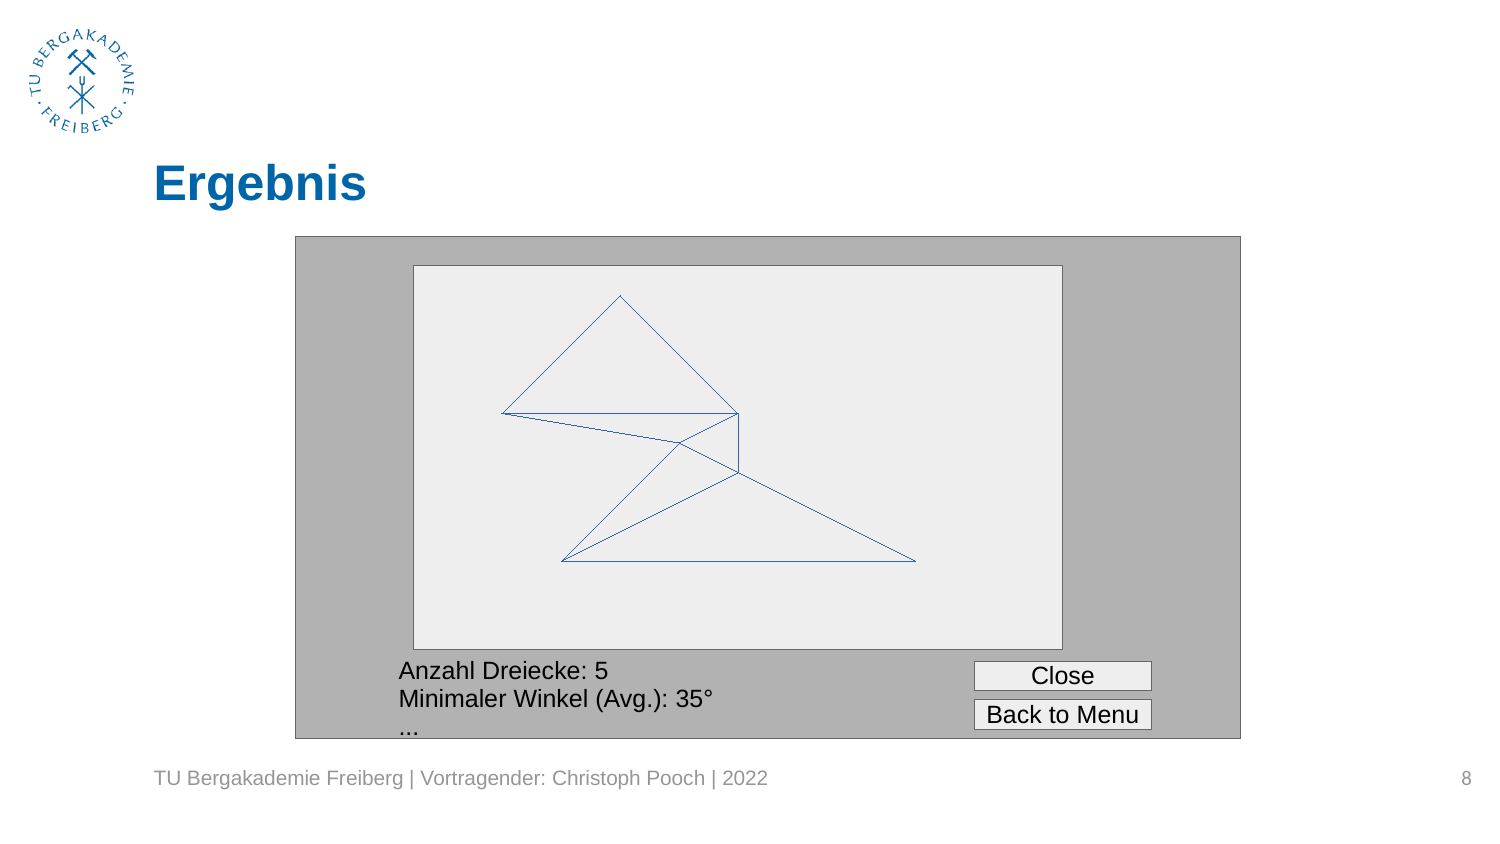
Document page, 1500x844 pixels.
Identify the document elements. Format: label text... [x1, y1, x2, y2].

list Ergebnis [153, 150, 1353, 221]
text_box Close [974, 661, 1152, 691]
text_box Anzahl Dreiecke: 5 Minimaler Winkel (Avg.): 35° ... [383, 649, 1123, 749]
picture [29, 29, 134, 133]
text_box [295, 236, 1241, 739]
footer TU Bergakademie Freiberg | Vortragender: Christoph Pooch | 2022 [153, 764, 1353, 824]
text_box Back to Menu [974, 699, 1152, 730]
slide_number 3 [1352, 764, 1473, 825]
